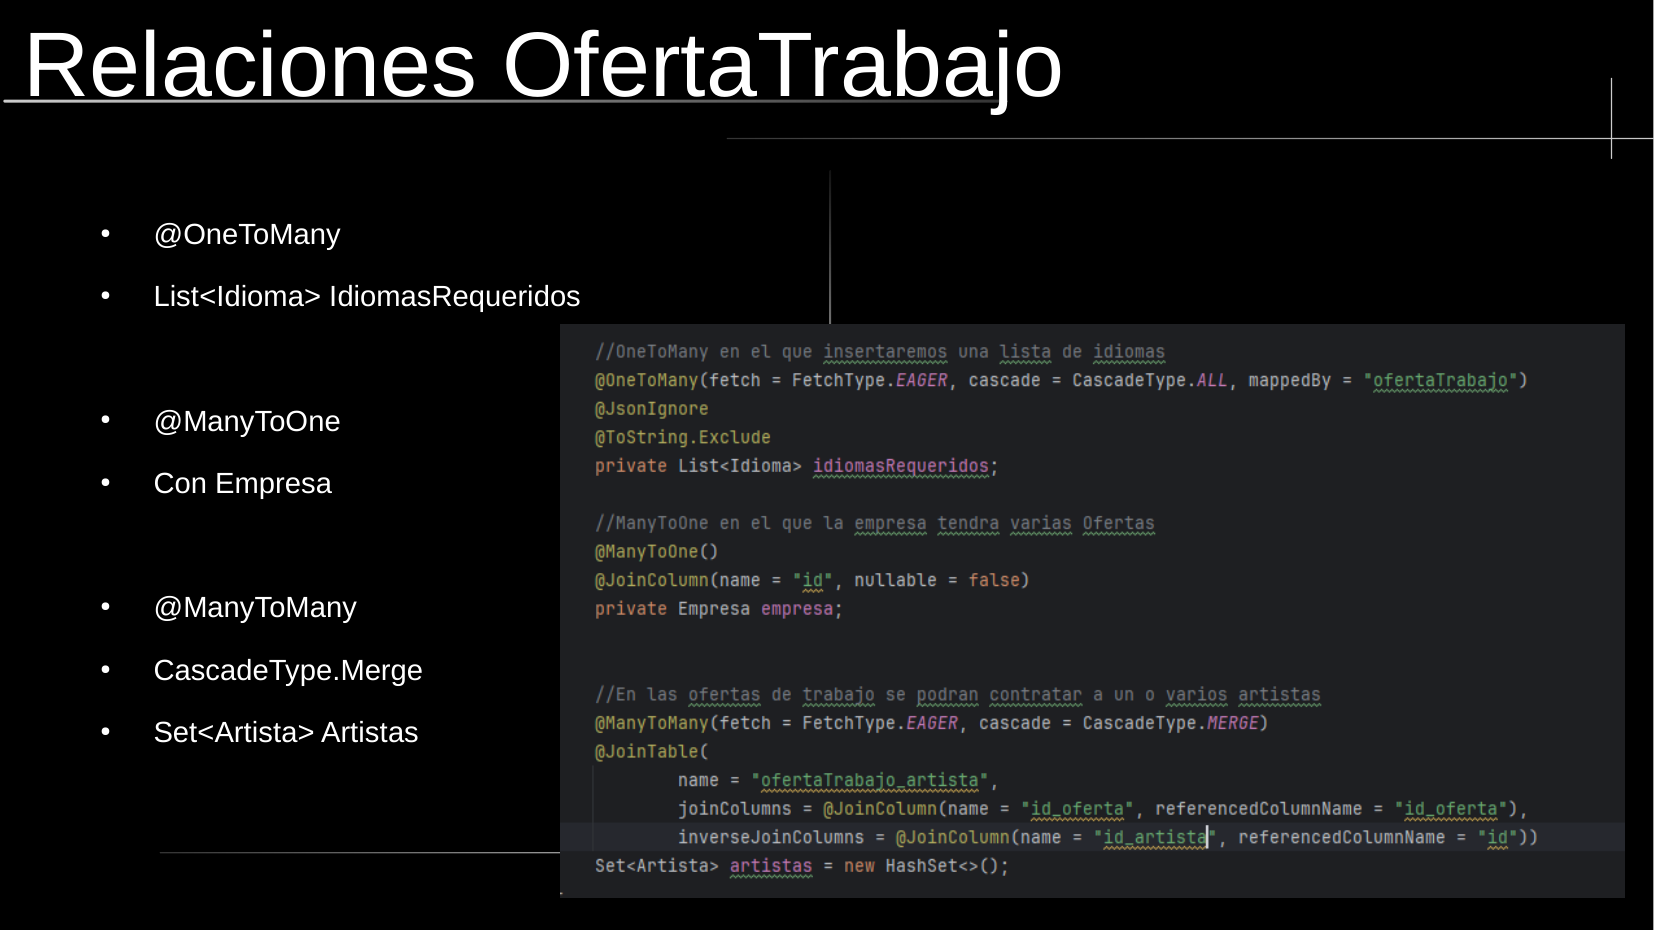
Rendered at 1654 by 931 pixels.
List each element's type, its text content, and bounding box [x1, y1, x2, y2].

title Relaciones OfertaTrabajo [23, 11, 1589, 119]
picture [560, 324, 1625, 898]
list @OneToMany List<Idioma> IdiomasRequeridos @ManyToOne Con Empresa @ManyToMany CascadeType.Merge Set<Artista> Artistas [82, 217, 1571, 758]
